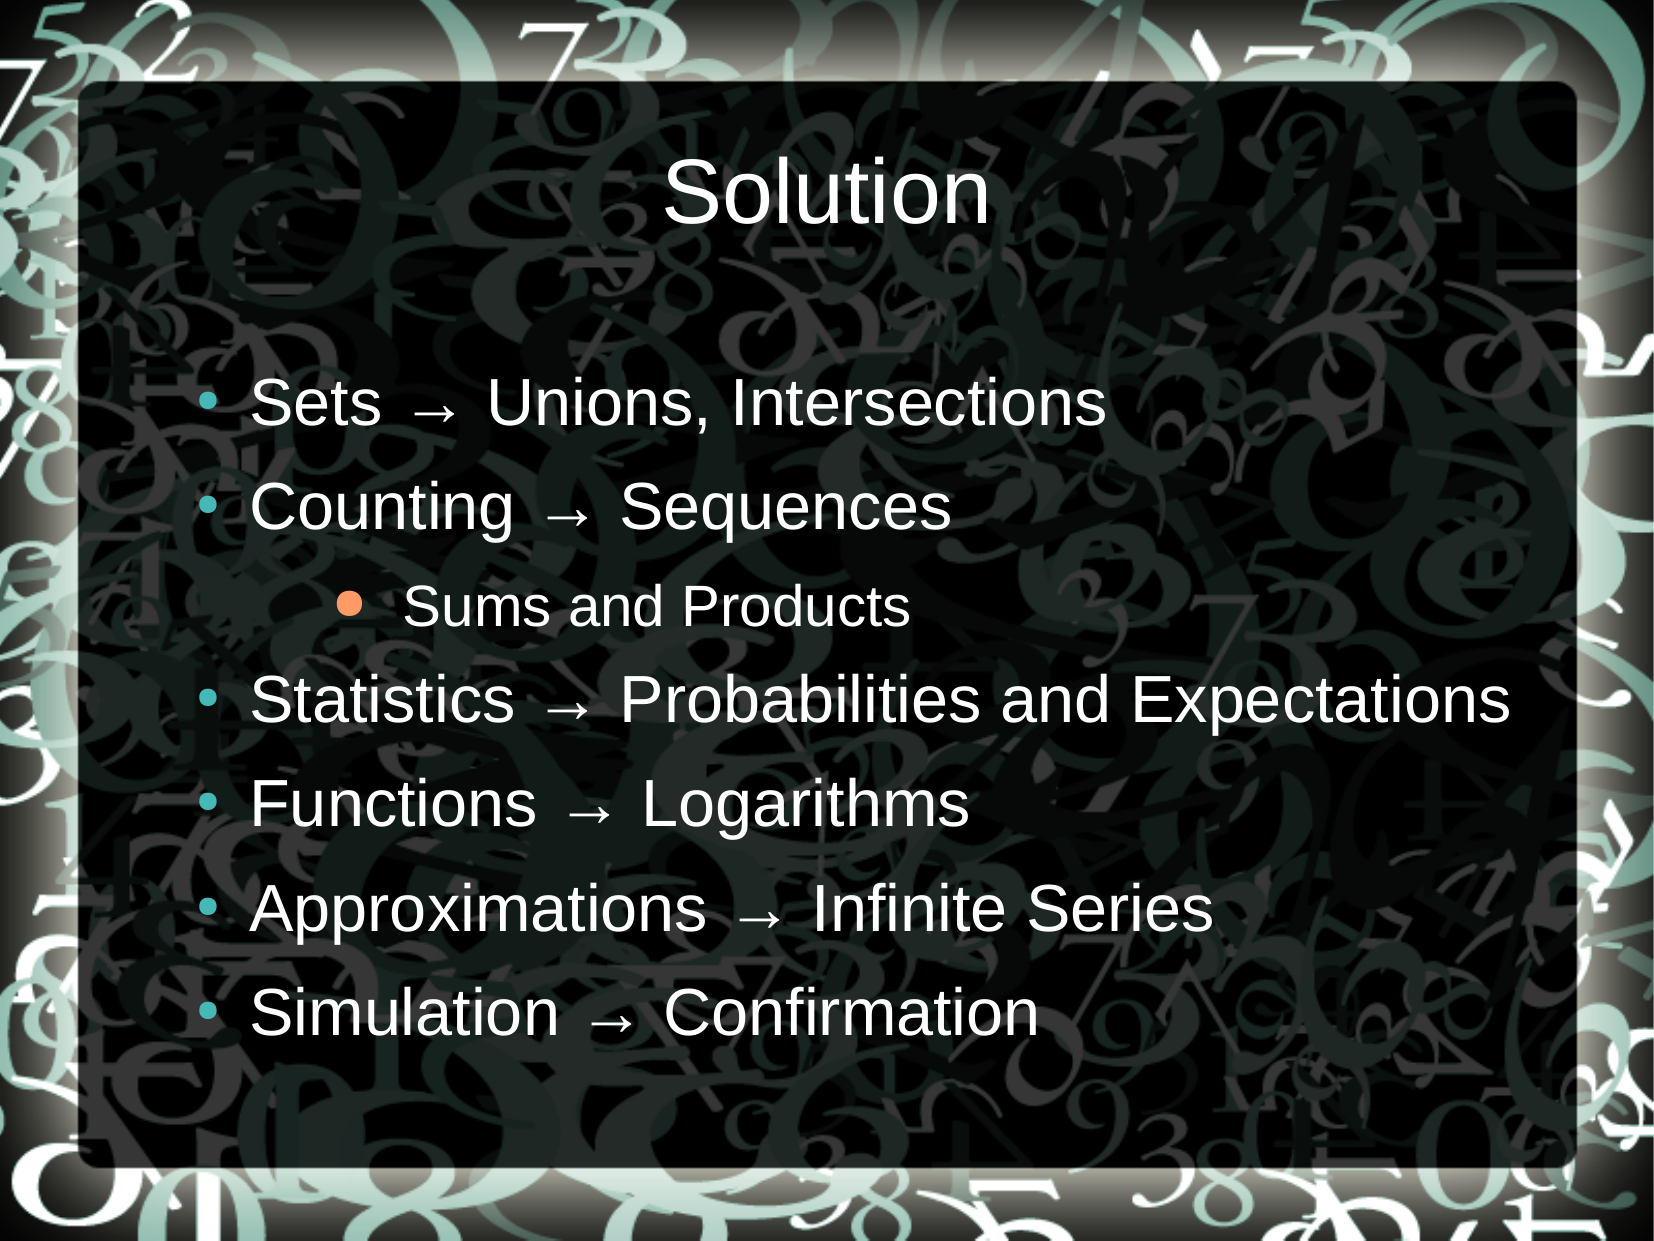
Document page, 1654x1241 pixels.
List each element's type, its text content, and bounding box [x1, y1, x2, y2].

title Solution [82, 88, 1571, 296]
picture [0, 0, 1654, 1241]
list Sets → Unions, Intersections Counting → Sequences Sums and Products Statistics → Probabilities and Expectations Functions → Logarithms Approximations → Infinite Series Simulation → Confirmation [178, 364, 1570, 1147]
